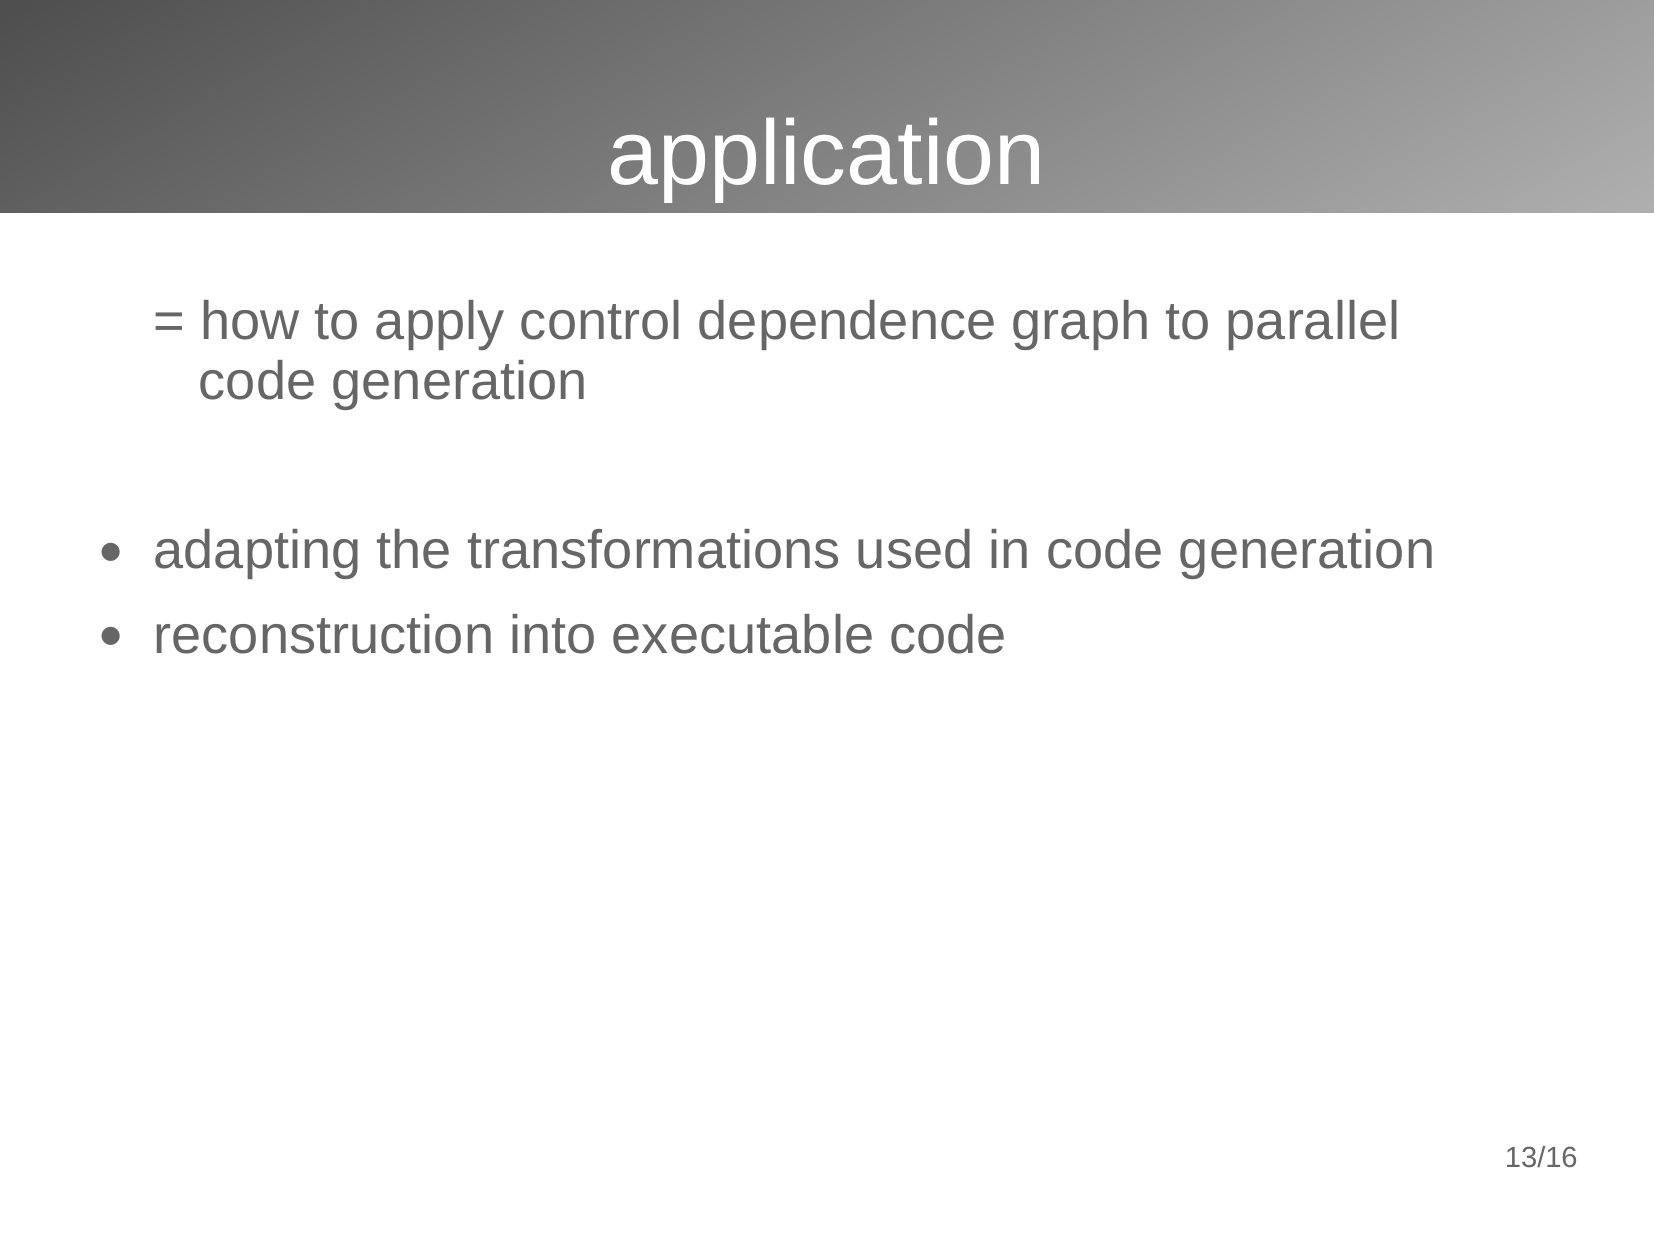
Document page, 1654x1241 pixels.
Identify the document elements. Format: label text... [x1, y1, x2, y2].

title application [82, 49, 1571, 257]
text_box <číslo>/16 [1346, 1133, 1654, 1182]
list = how to apply control dependence graph to parallel code generation adapting the transformations used in code generation reconstruction into executable code [82, 290, 1571, 1010]
text_box [0, 0, 1654, 213]
